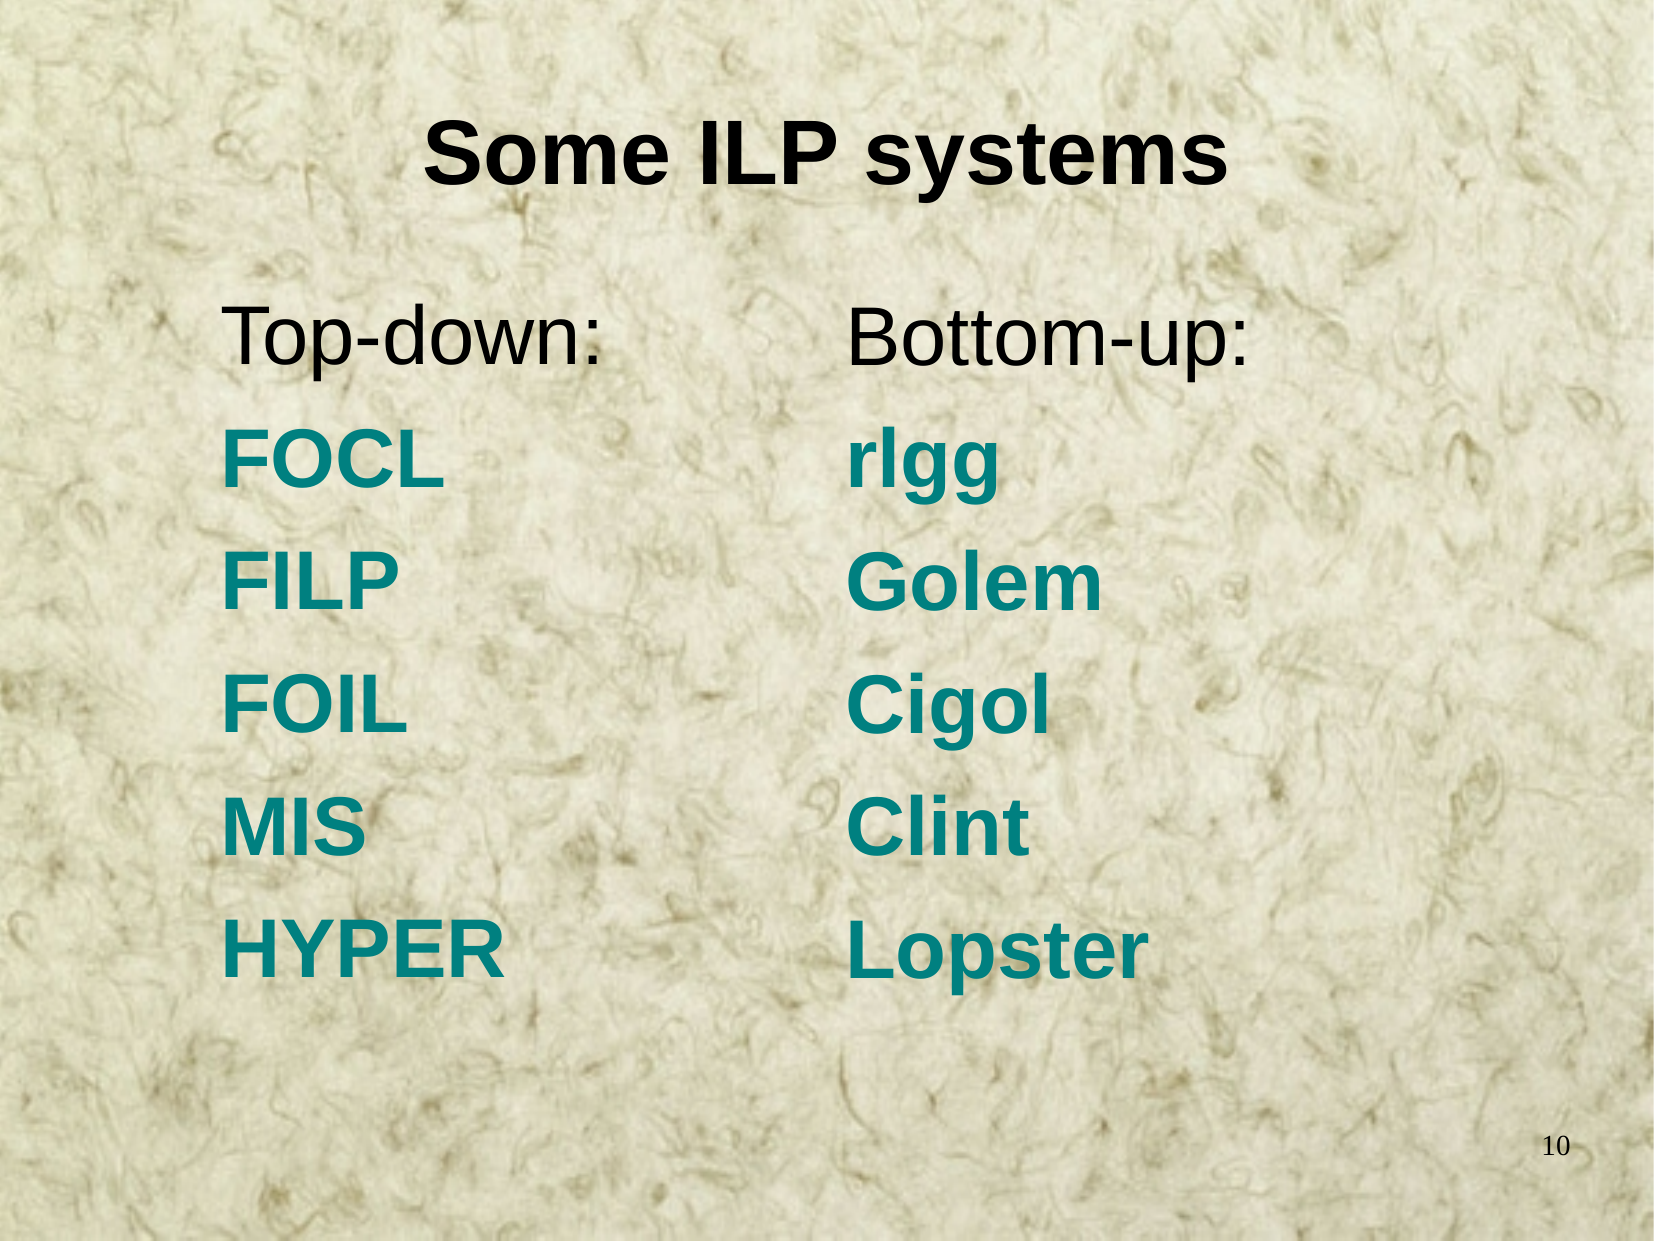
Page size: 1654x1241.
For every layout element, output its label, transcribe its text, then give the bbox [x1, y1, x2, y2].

picture [0, 0, 1654, 1241]
list Bottom-up: rlgg Golem Cigol Clint Lopster [845, 290, 1572, 1109]
list Top-down: FOCL FILP FOIL MIS HYPER [220, 289, 721, 1094]
title Some ILP systems [82, 49, 1571, 257]
